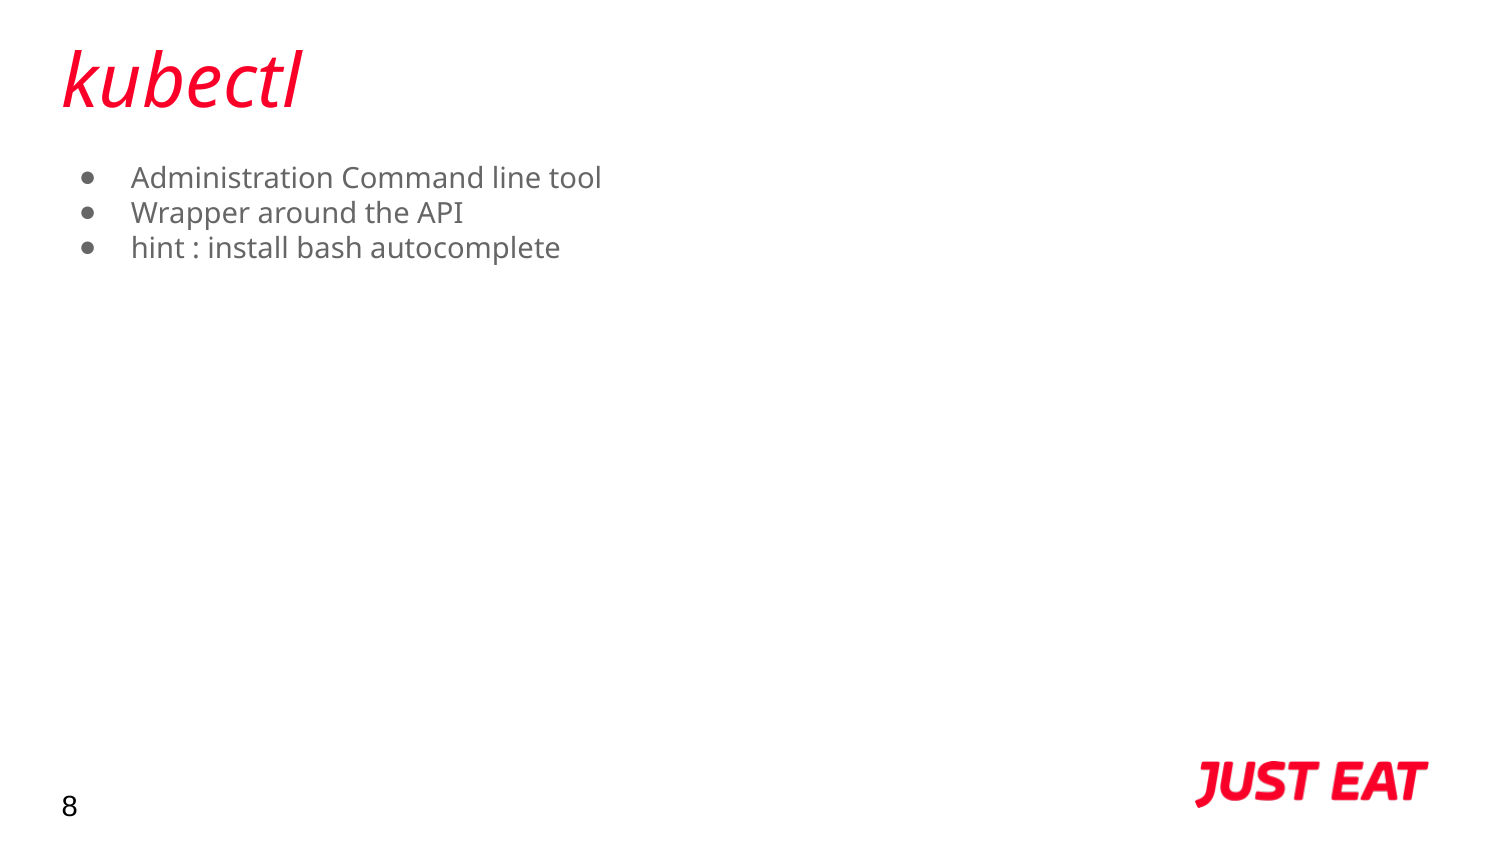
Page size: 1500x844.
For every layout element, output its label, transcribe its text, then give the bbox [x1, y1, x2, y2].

list Administration Command line tool Wrapper around the API hint : install bash autocomplete [40, 144, 717, 729]
picture [1195, 761, 1429, 808]
slide_number <number> [46, 782, 397, 828]
title kubectl [46, 17, 1429, 158]
